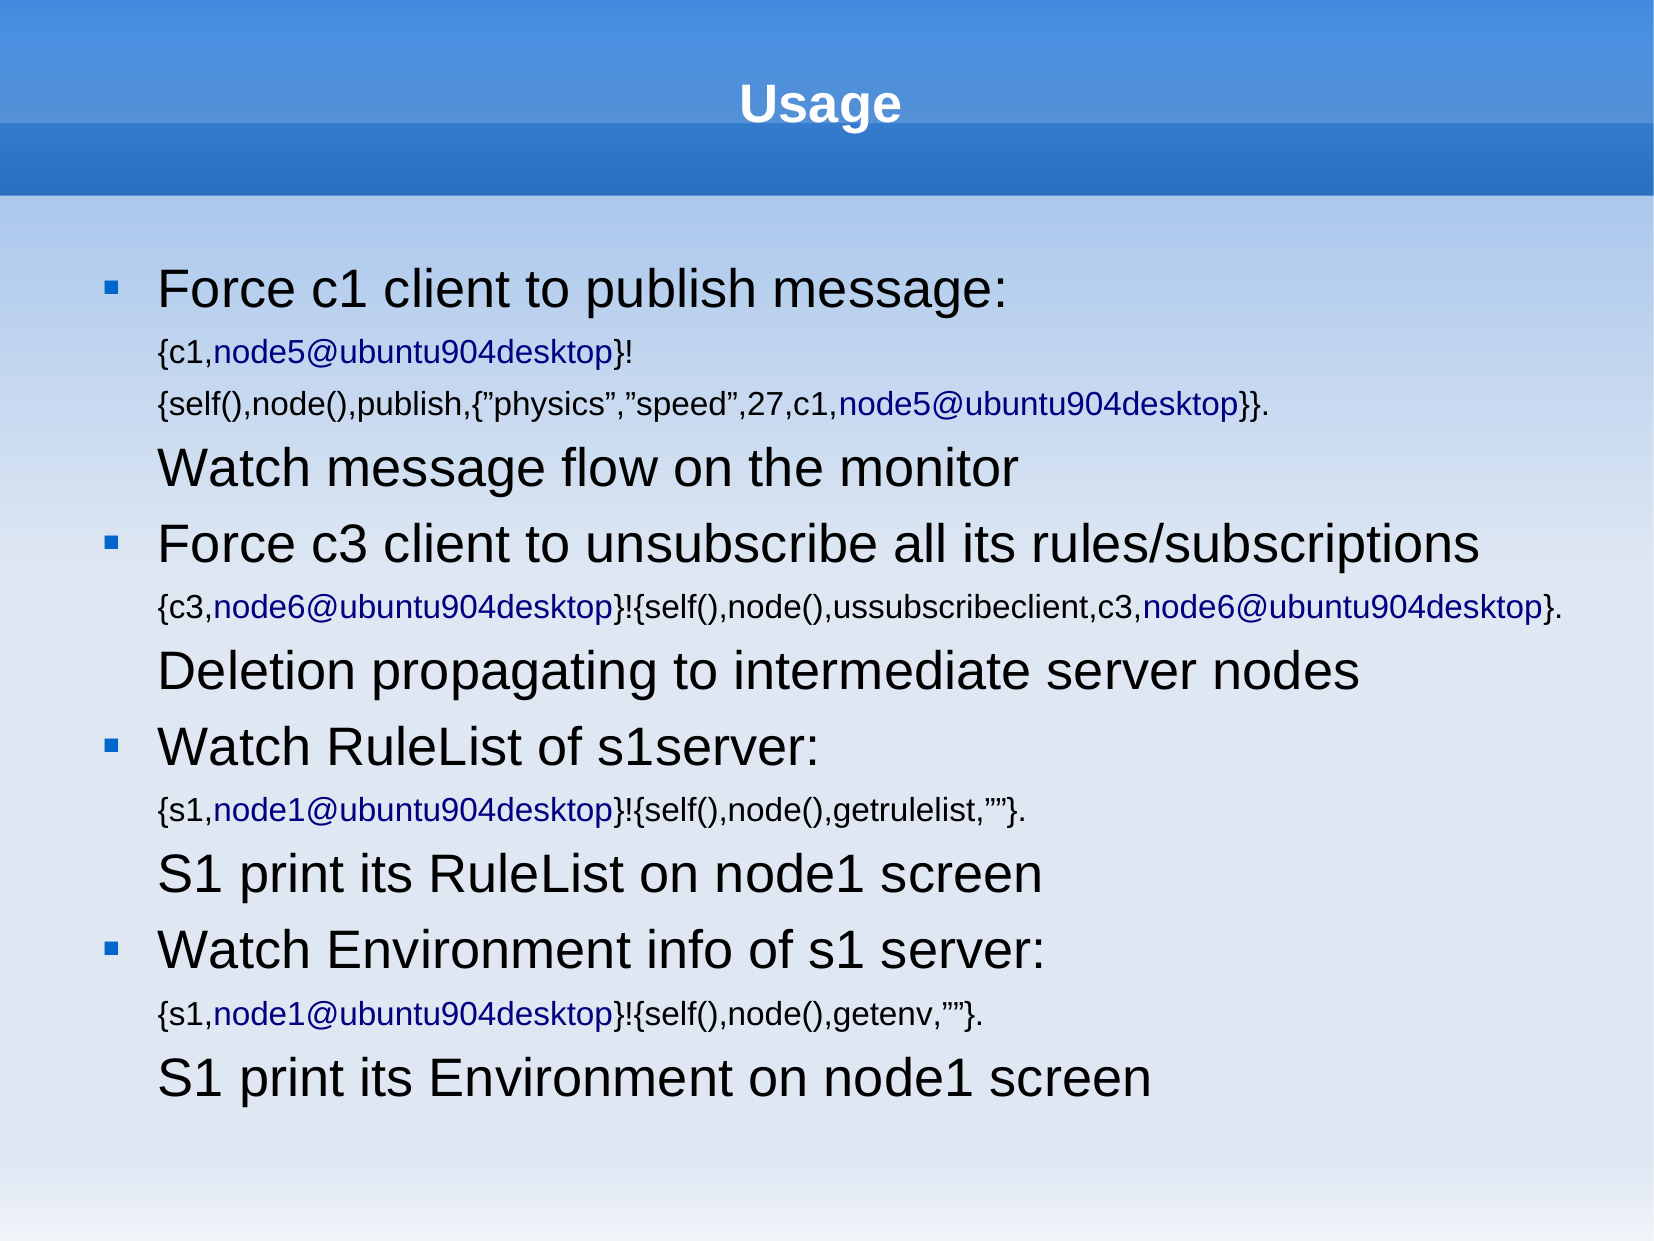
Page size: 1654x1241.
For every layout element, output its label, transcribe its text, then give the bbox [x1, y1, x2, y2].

title Usage [76, 7, 1565, 200]
list Force c1 client to publish message: {c1,node5@ubuntu904desktop}! {self(),node(),publish,{”physics”,”speed”,27,c1,node5@ubuntu904desktop}}. Watch message flow on the monitor Force c3 client to unsubscribe all its rules/subscriptions {c3,node6@ubuntu904desktop}!{self(),node(),ussubscribeclient,c3,node6@ubuntu904desktop}. Deletion propagating to intermediate server nodes Watch RuleList of s1server: {s1,node1@ubuntu904desktop}!{self(),node(),getrulelist,””}. S1 print its RuleList on node1 screen Watch Environment info of s1 server: {s1,node1@ubuntu904desktop}!{self(),node(),getenv,””}. S1 print its Environment on node1 screen [86, 258, 1576, 1183]
picture [0, 0, 1654, 1241]
